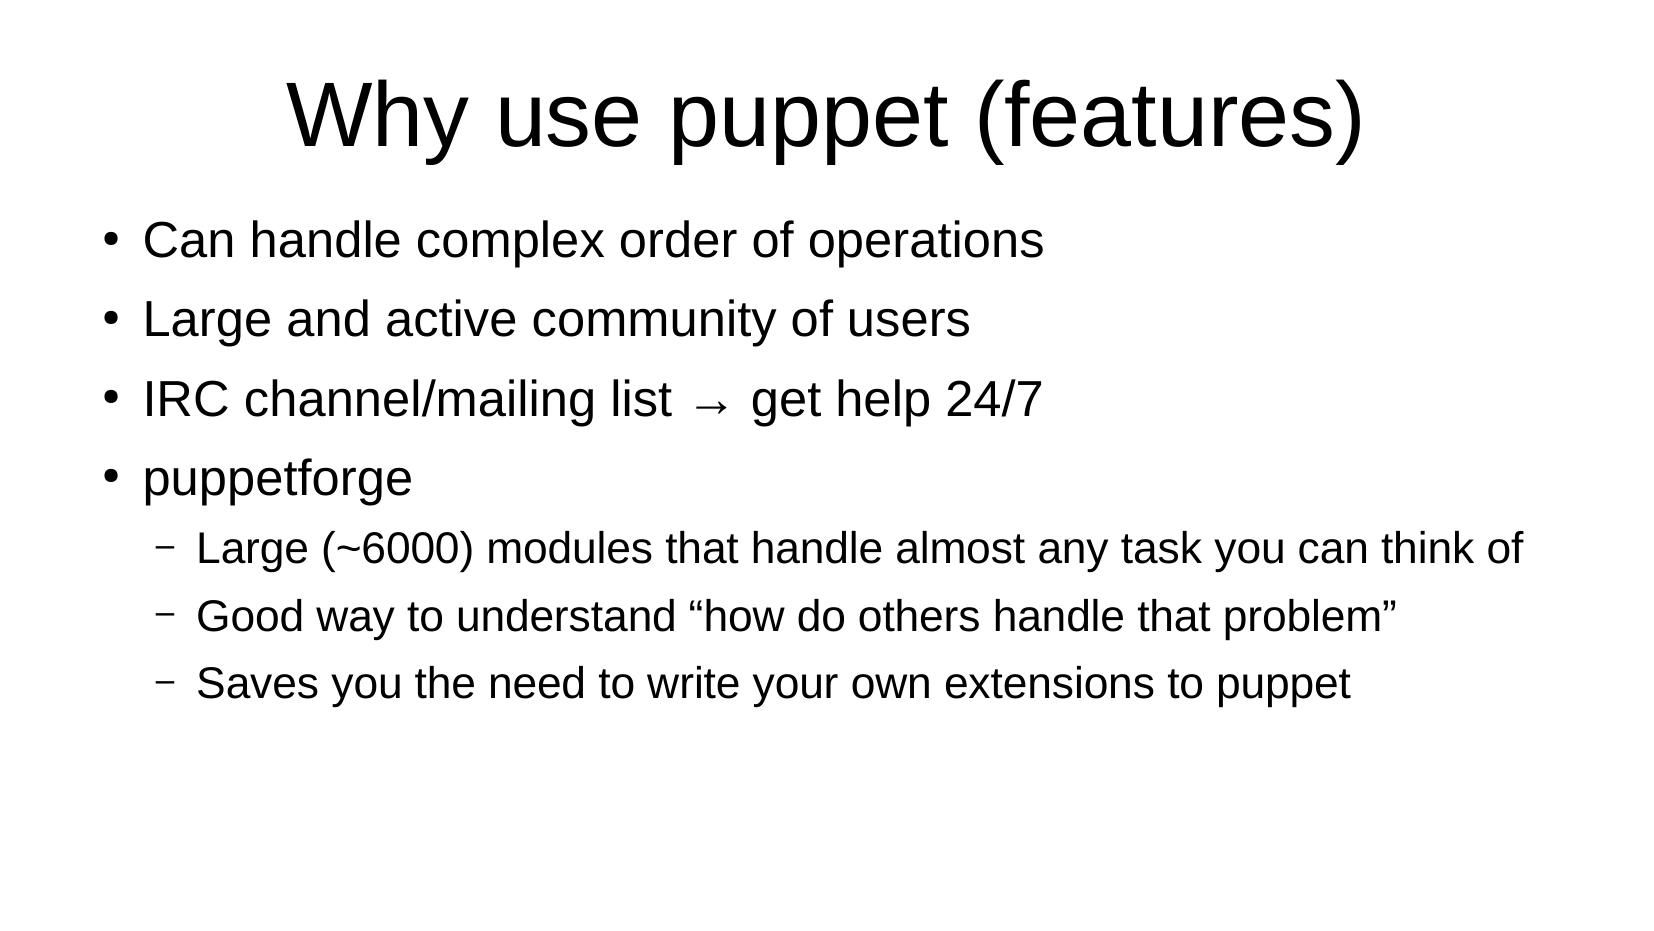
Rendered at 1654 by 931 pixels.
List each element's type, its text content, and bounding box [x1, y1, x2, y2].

title Why use puppet (features) [82, 37, 1571, 193]
list Can handle complex order of operations Large and active community of users IRC channel/mailing list → get help 24/7 puppetforge Large (~6000) modules that handle almost any task you can think of Good way to understand “how do others handle that problem” Saves you the need to write your own extensions to puppet [88, 211, 1577, 752]
